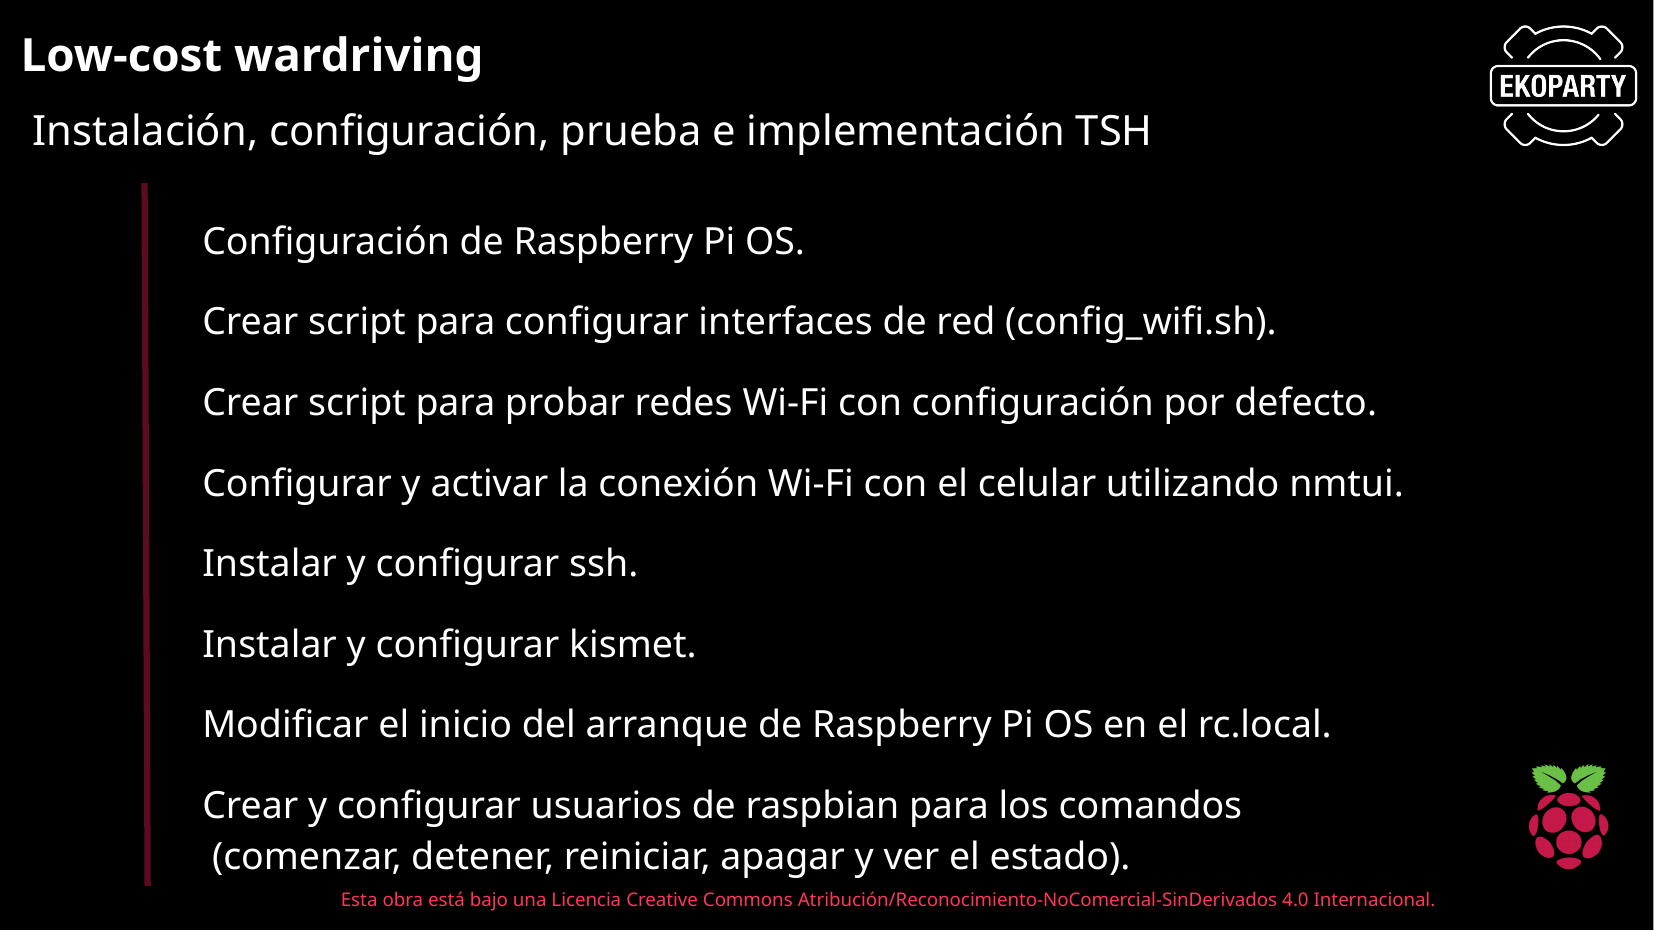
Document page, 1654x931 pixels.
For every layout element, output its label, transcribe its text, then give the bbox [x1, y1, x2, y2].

picture [1476, 0, 1654, 178]
text_box Instalación, configuración, prueba e implementación TSH [17, 93, 1472, 162]
text_box Low-cost wardriving [5, 15, 1476, 88]
text_box Esta obra está bajo una Licencia Creative Commons Atribución/Reconocimiento-NoComercial-SinDerivados 4.0 Internacional. [326, 878, 1654, 917]
text_box Configuración de Raspberry Pi OS. Crear script para configurar interfaces de red (config_wifi.sh). Crear script para probar redes Wi-Fi con configuración por defecto. Configurar y activar la conexión Wi-Fi con el celular utilizando nmtui. Instalar y configurar ssh. Instalar y configurar kismet. Modificar el inicio del arranque de Raspberry Pi OS en el rc.local. Crear y configurar usuarios de raspbian para los comandos (comenzar, detener, reiniciar, apagar y ver el estado). [187, 206, 1619, 852]
picture [1507, 755, 1630, 879]
